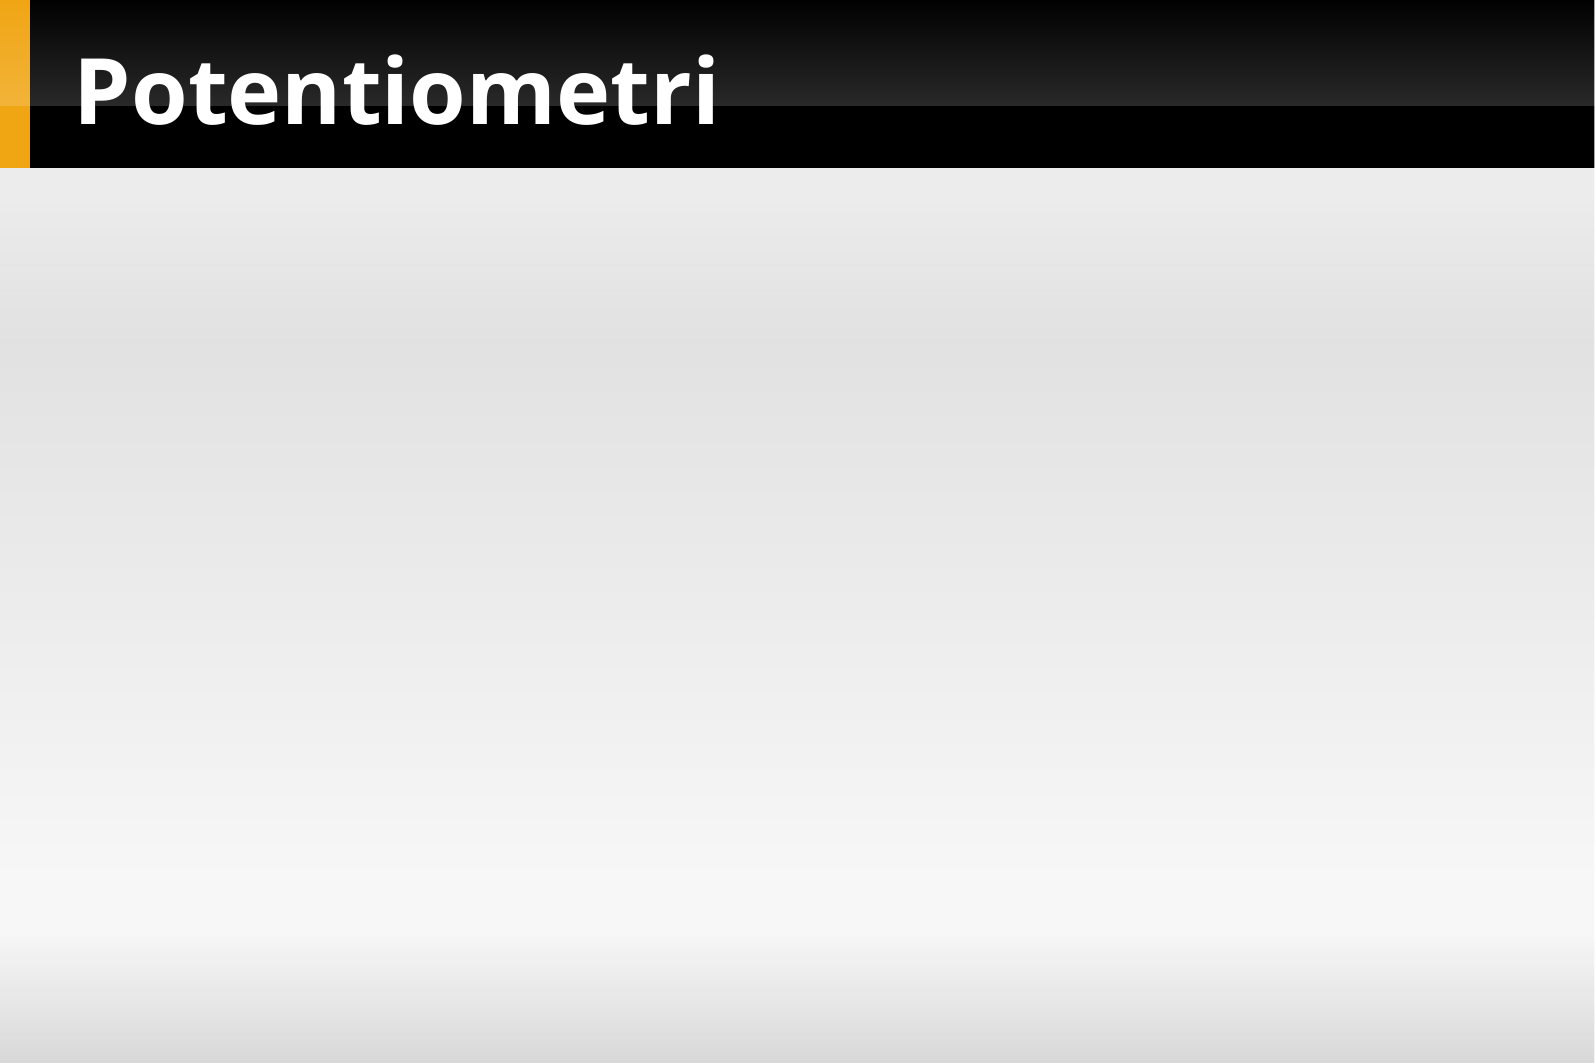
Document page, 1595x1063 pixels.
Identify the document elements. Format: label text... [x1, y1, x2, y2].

title Potentiometri [74, 7, 1510, 171]
picture [0, 0, 1595, 1063]
